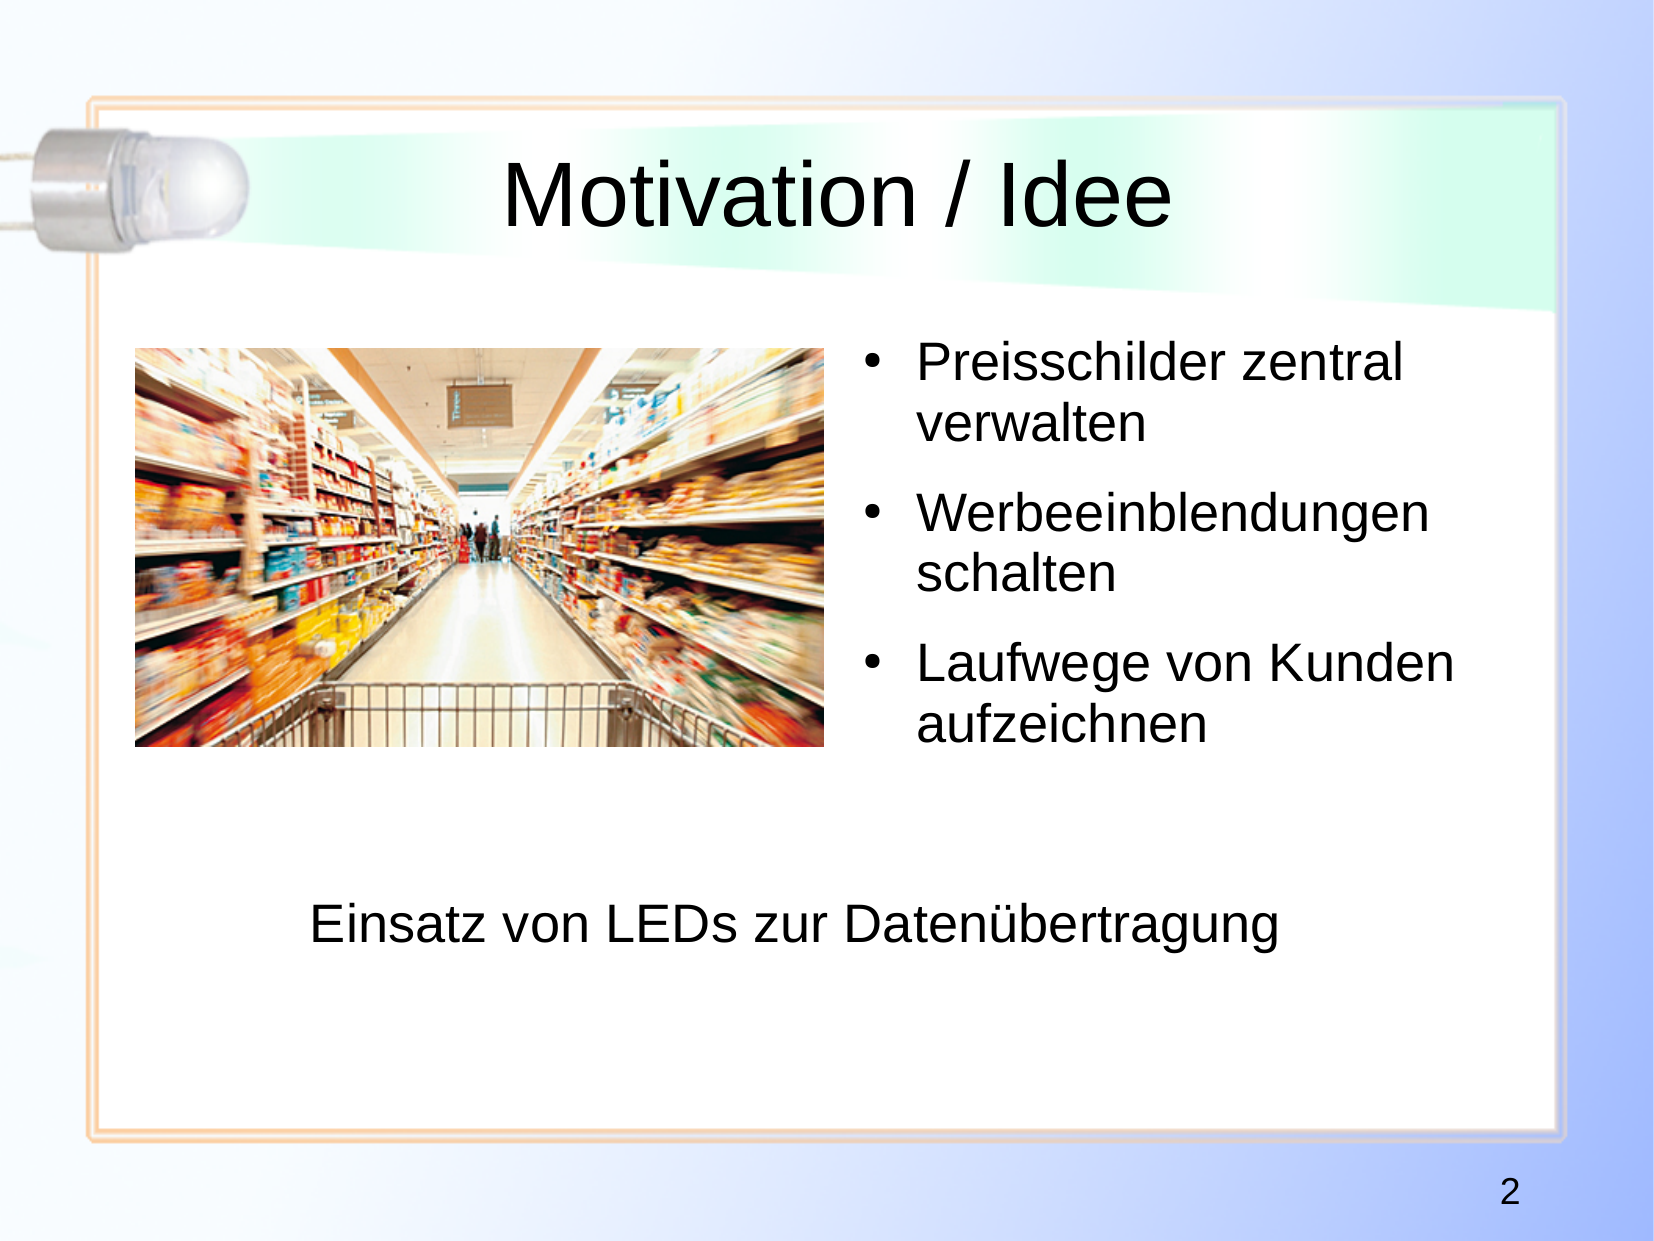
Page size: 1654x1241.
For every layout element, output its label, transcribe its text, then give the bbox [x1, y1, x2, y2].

title Motivation / Idee [94, 90, 1583, 298]
text_box 1 [1485, 1163, 1654, 1235]
text_box Einsatz von LEDs zur Datenübertragung [295, 885, 1329, 975]
list Preisschilder zentral verwalten Werbeeinblendungen schalten Laufwege von Kunden aufzeichnen [845, 331, 1554, 844]
picture [0, 0, 1654, 1241]
